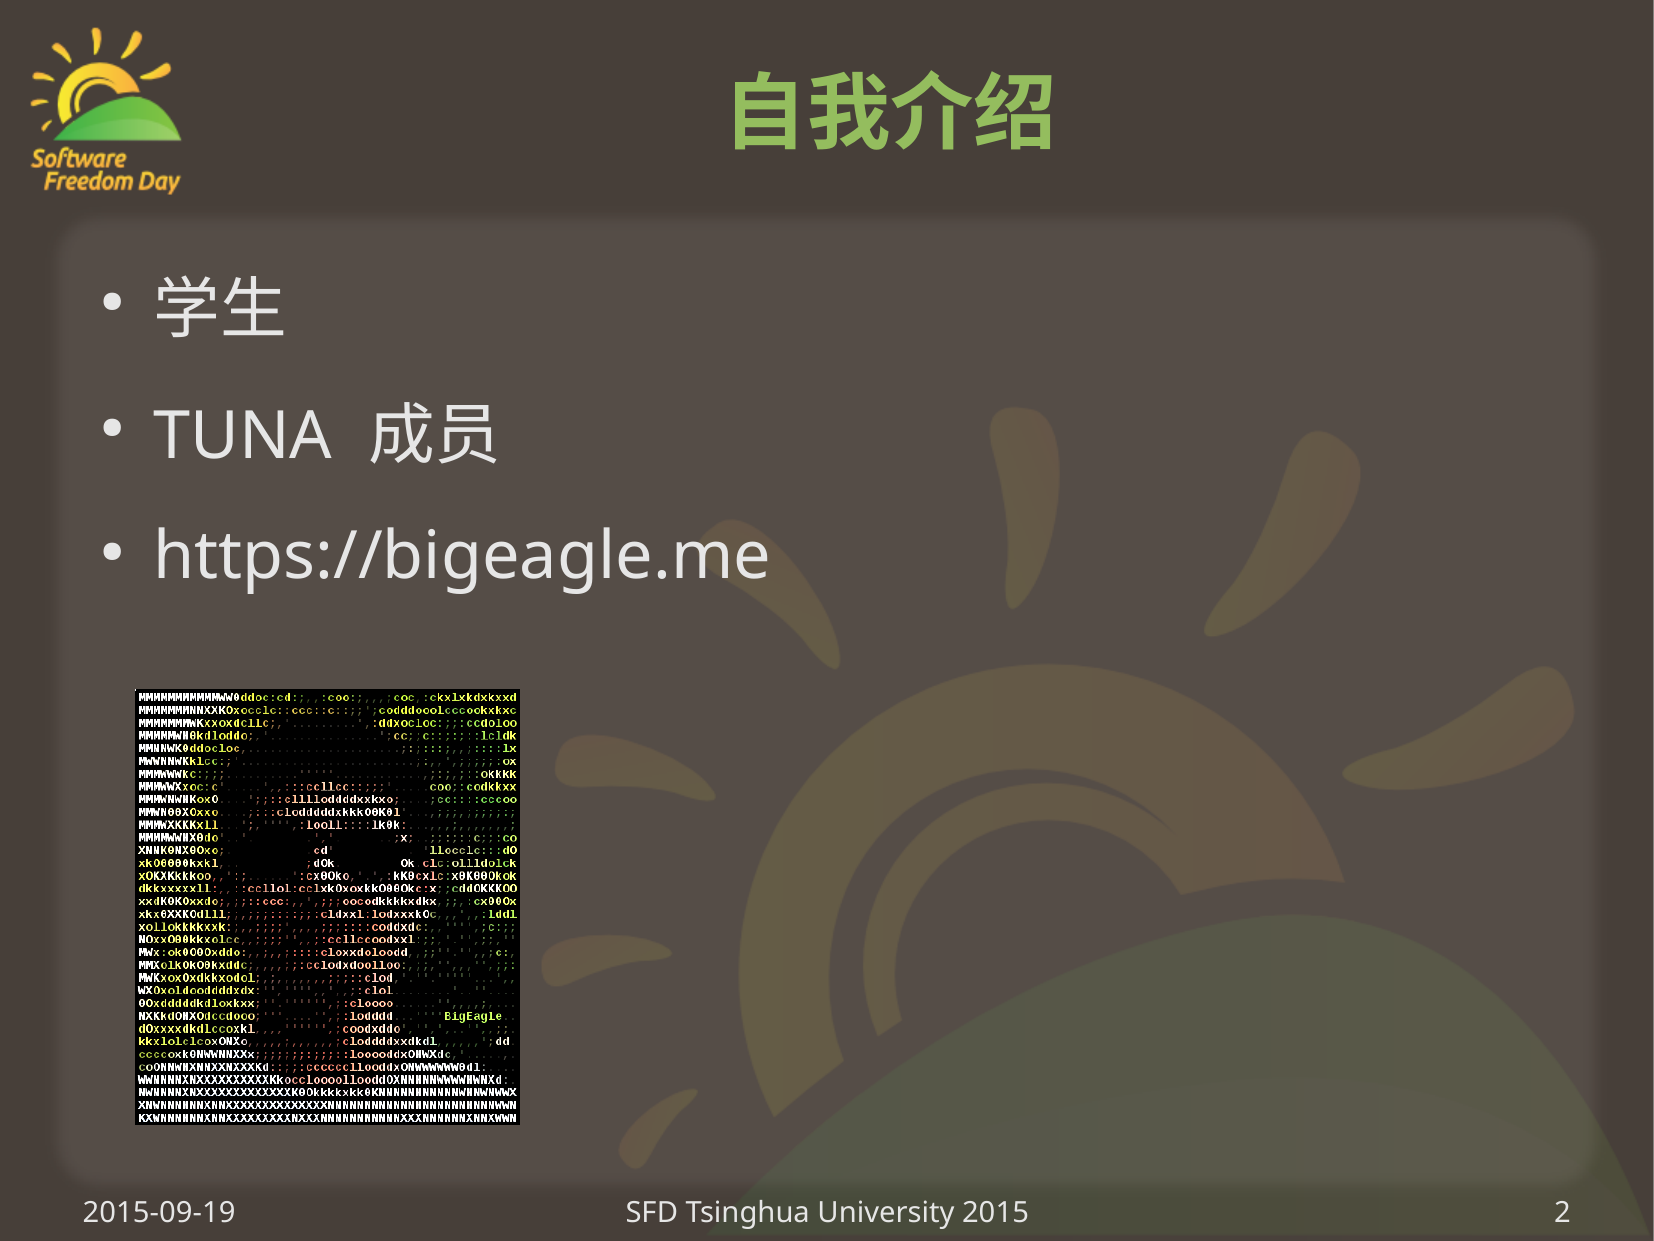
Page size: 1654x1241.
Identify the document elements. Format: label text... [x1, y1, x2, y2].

picture [0, 0, 1654, 1241]
title 自我介绍 [210, 9, 1571, 205]
list 学生 TUNA 成员 https://bigeagle.me [82, 255, 1571, 975]
